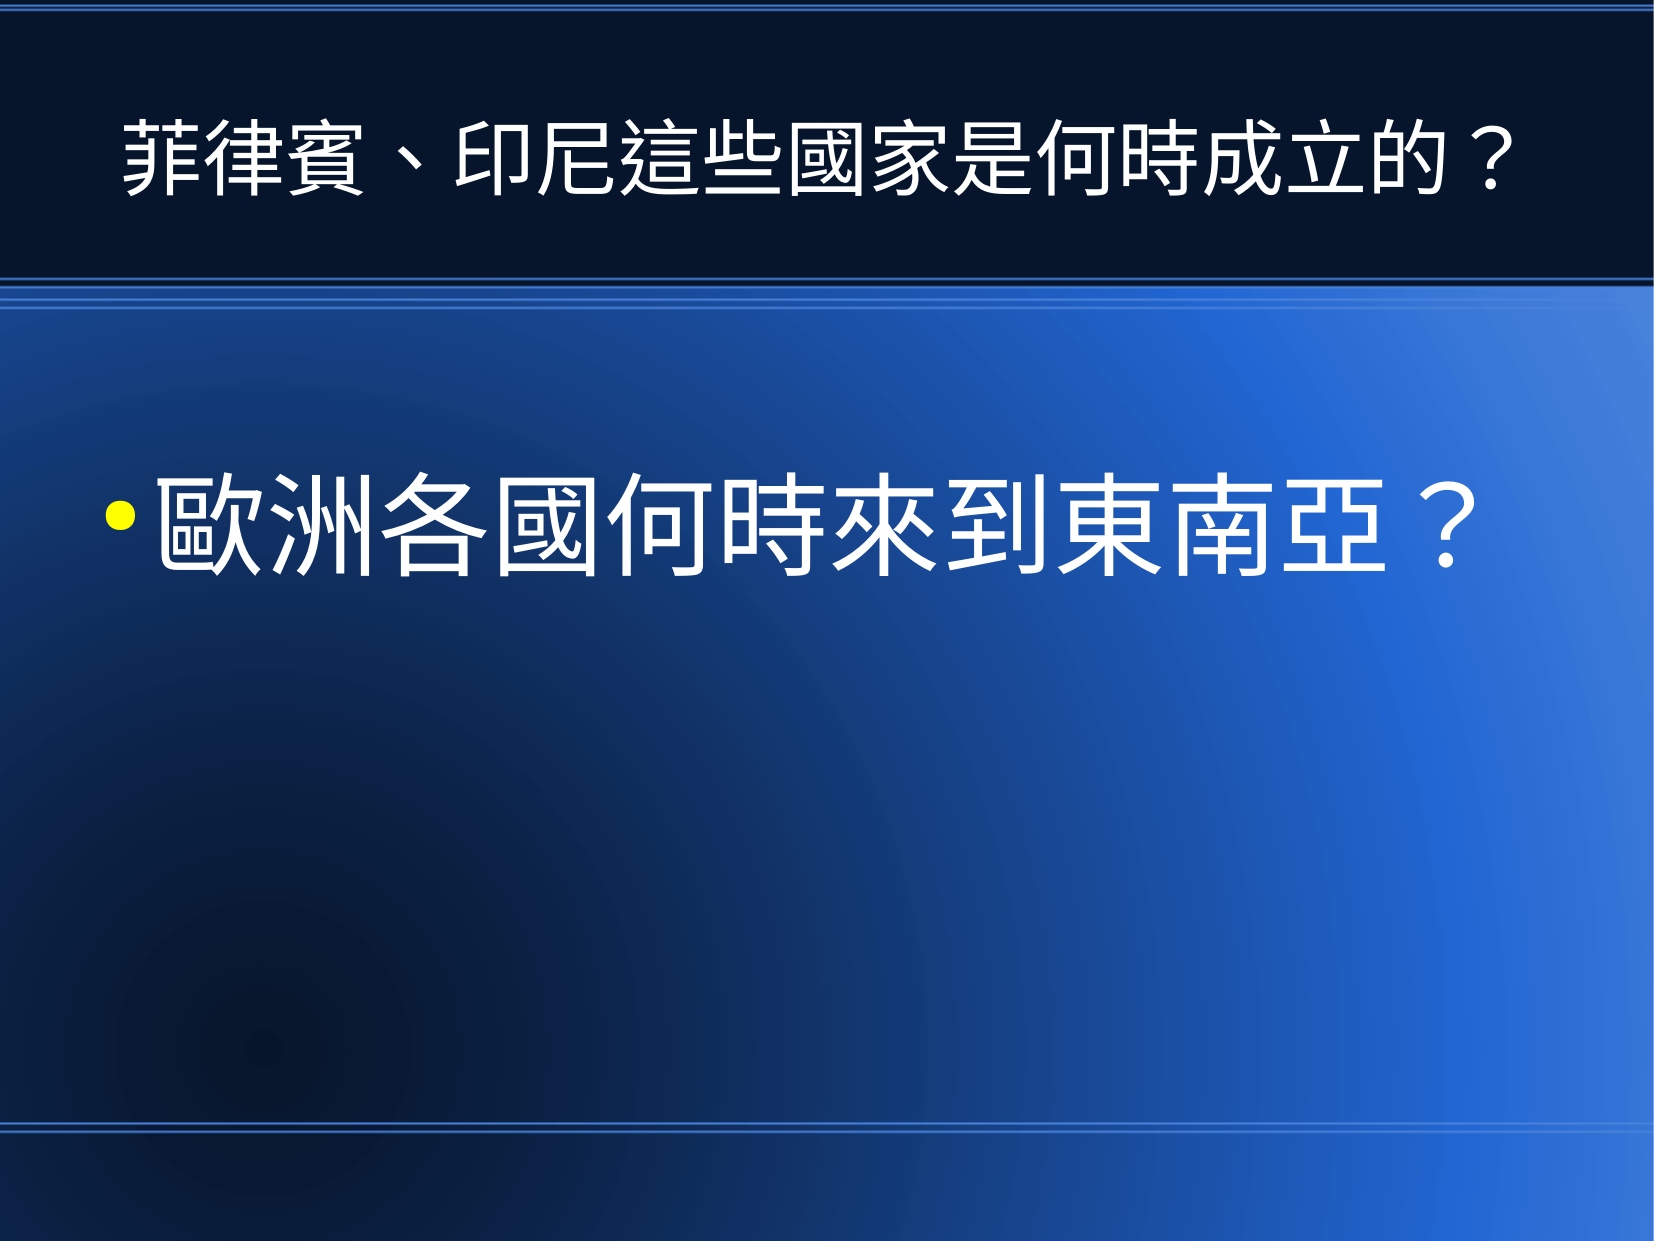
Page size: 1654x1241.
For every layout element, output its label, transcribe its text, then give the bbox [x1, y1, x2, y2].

picture [0, 0, 1654, 1241]
title 菲律賓、印尼這些國家是何時成立的？ [82, 49, 1571, 257]
list 歐洲各國何時來到東南亞？ [82, 355, 1571, 1241]
